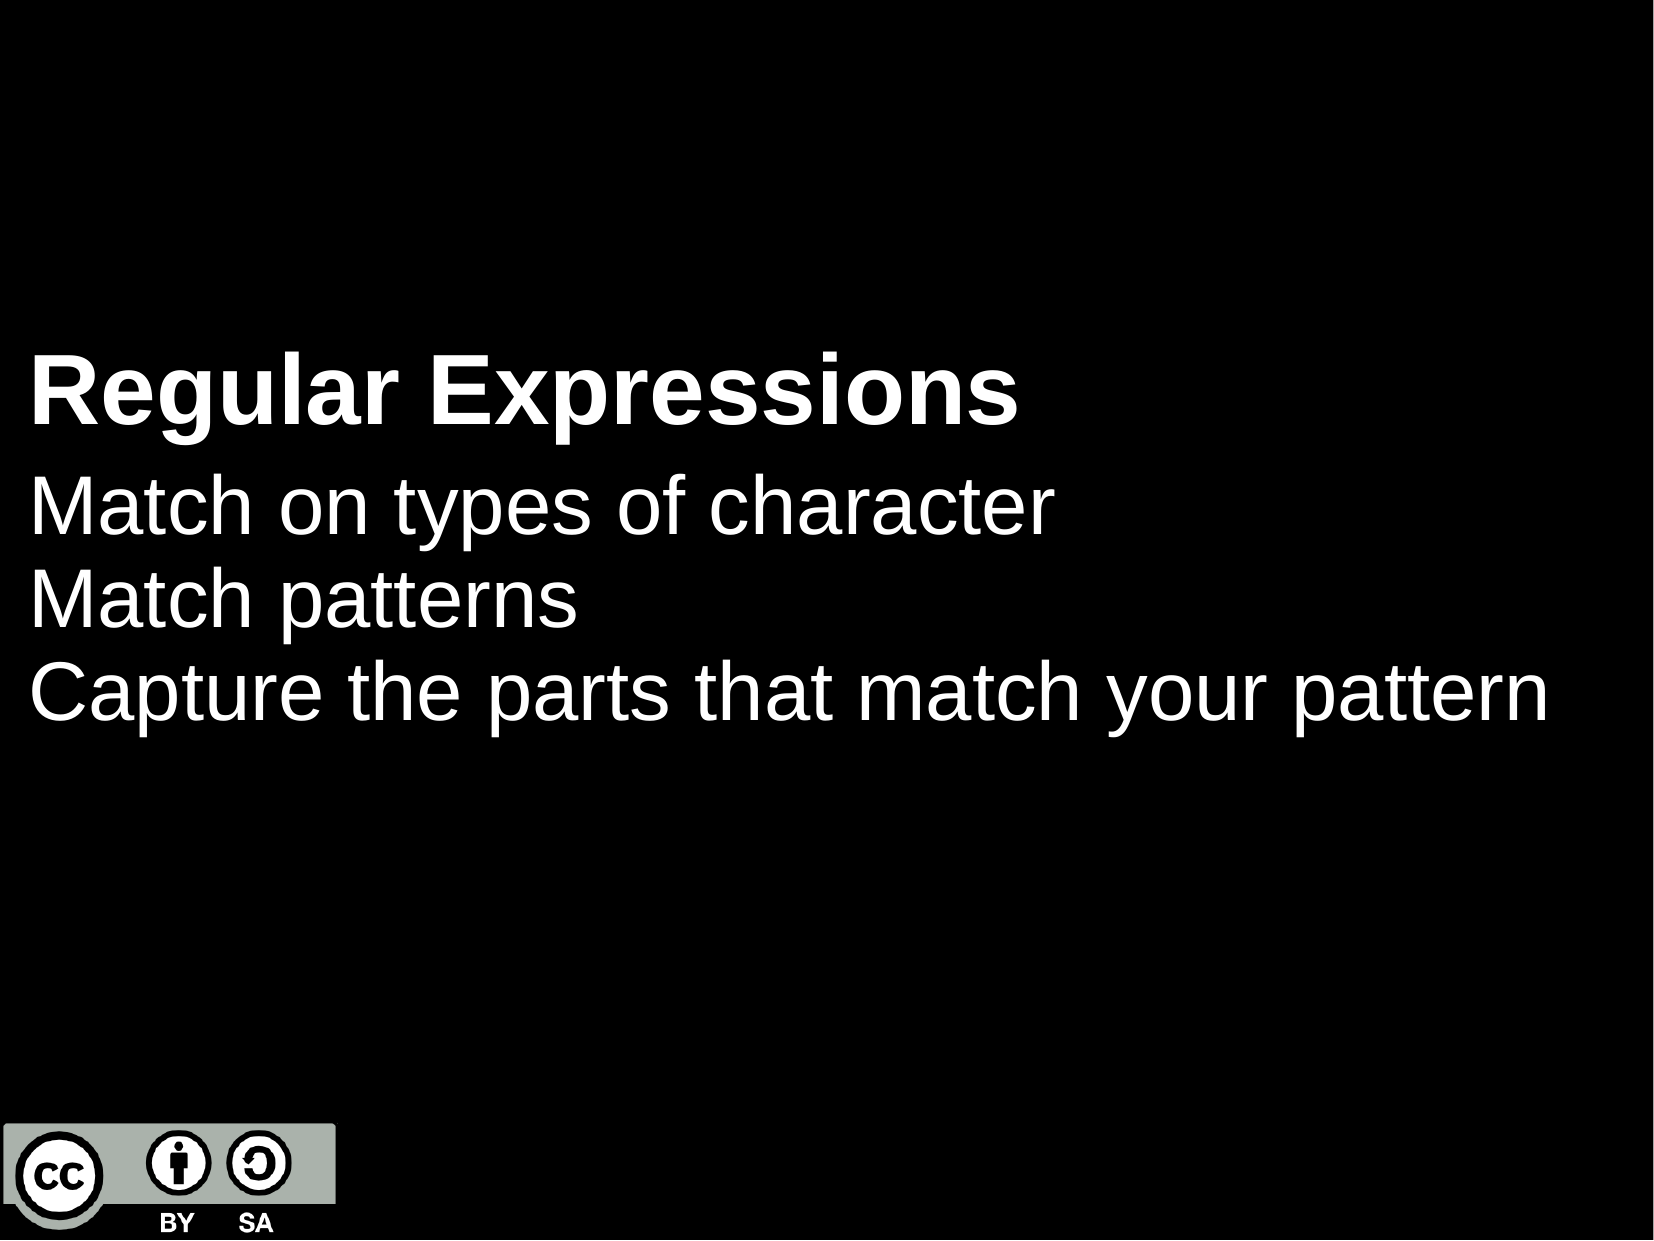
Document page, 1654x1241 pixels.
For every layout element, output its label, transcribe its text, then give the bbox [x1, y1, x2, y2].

picture [0, 1120, 338, 1239]
text_box Regular Expressions Match on types of character Match patterns Capture the parts that match your pattern [28, 333, 1623, 740]
